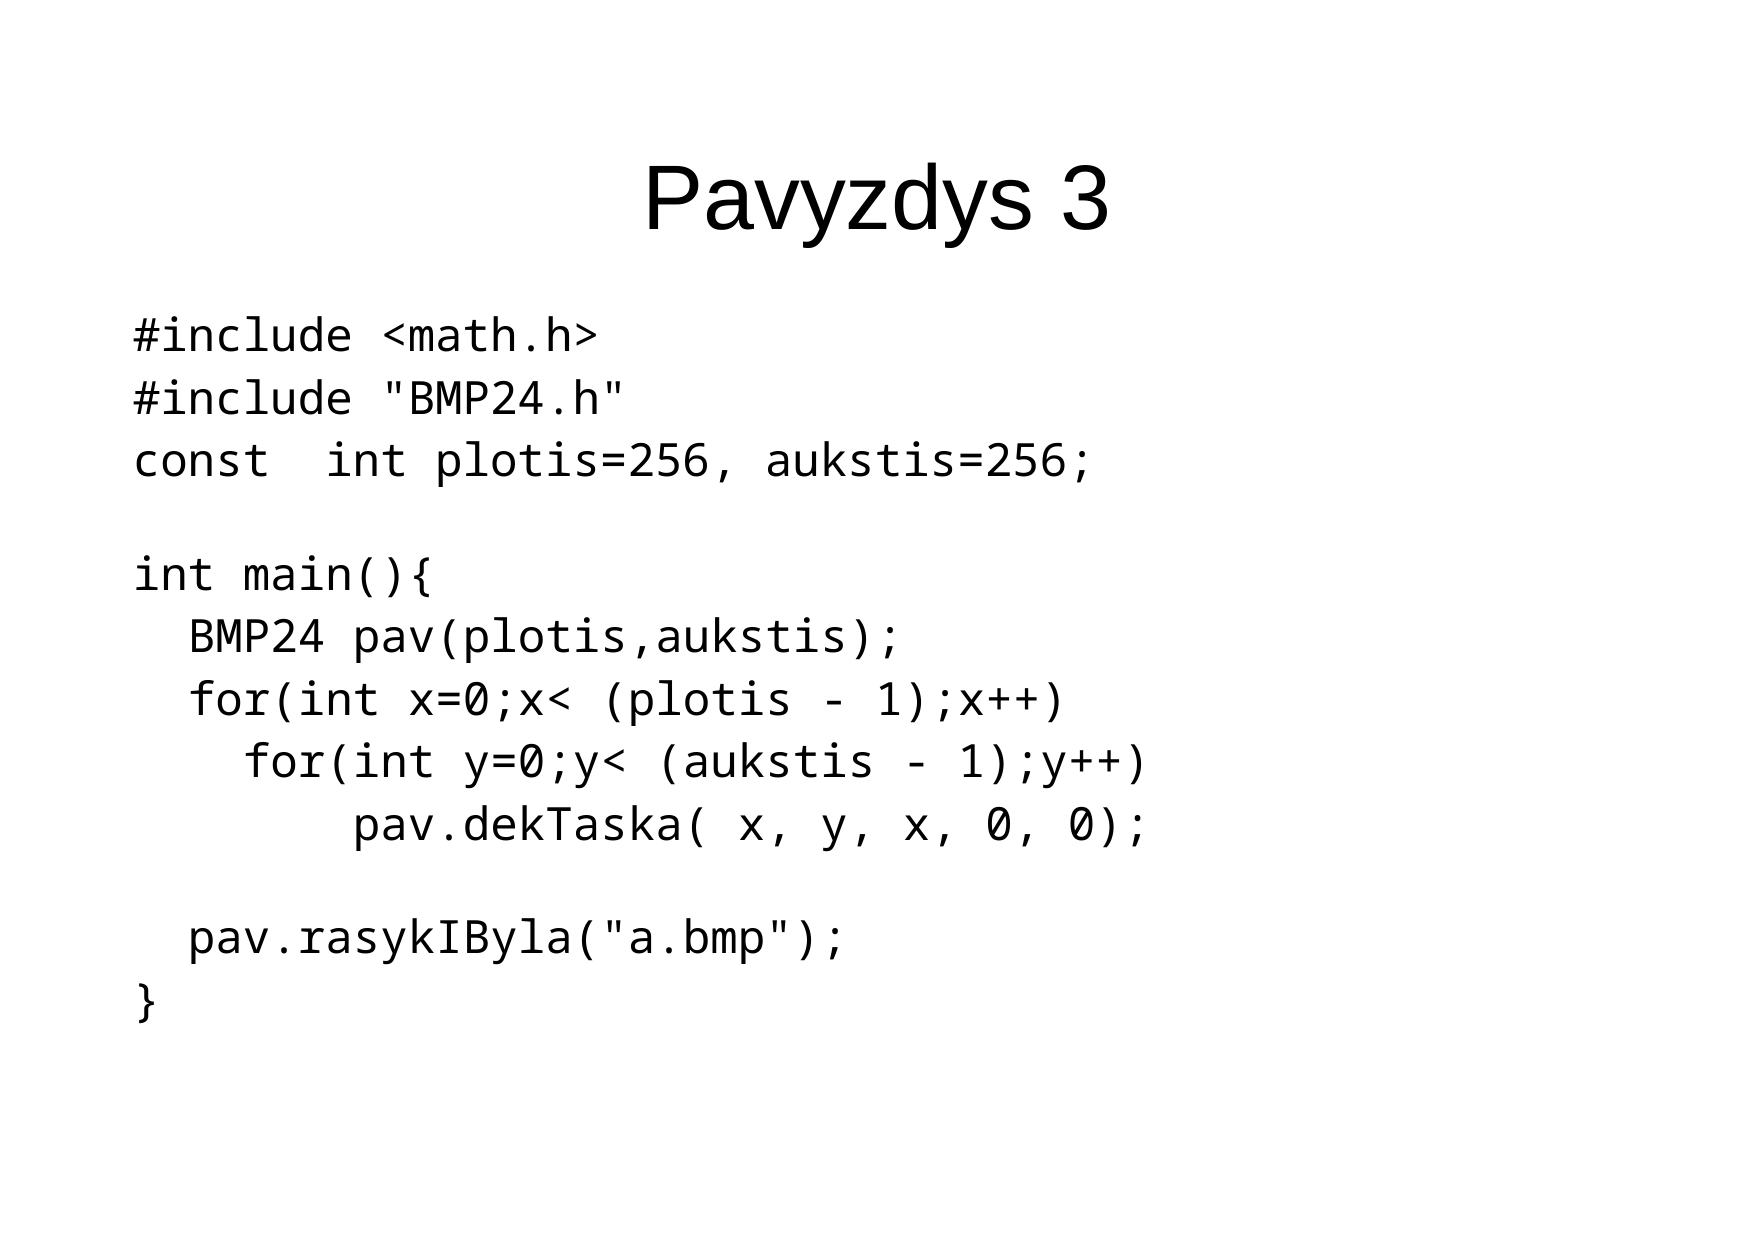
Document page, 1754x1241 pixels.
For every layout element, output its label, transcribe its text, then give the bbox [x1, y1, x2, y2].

text_box #include <math.h> #include "BMP24.h" const int plotis=256, aukstis=256; int main(){ BMP24 pav(plotis,aukstis); for(int x=0;x< (plotis - 1);x++) for(int y=0;y< (aukstis - 1);y++) pav.dekTaska( x, y, x, 0, 0); pav.rasykIByla("a.bmp"); } [118, 295, 1625, 1171]
title Pavyzdys 3 [140, 111, 1614, 284]
